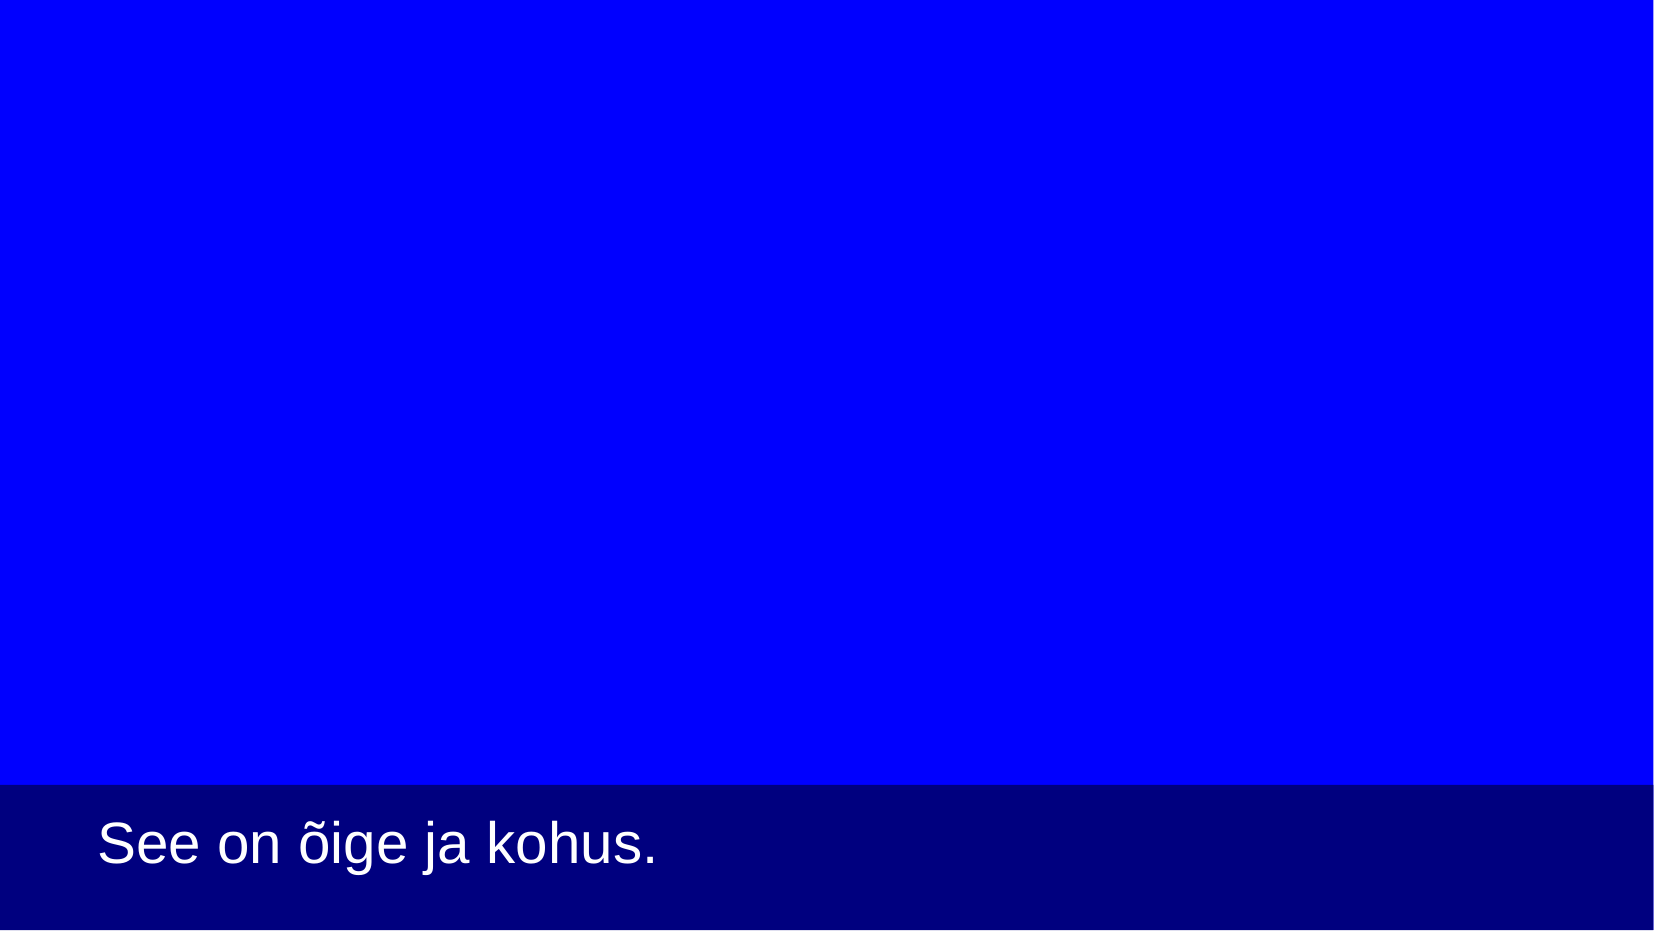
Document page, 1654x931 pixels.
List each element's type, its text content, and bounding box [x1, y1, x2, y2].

text_box [0, 784, 1654, 931]
text_box See on õige ja kohus. [82, 608, 1571, 884]
